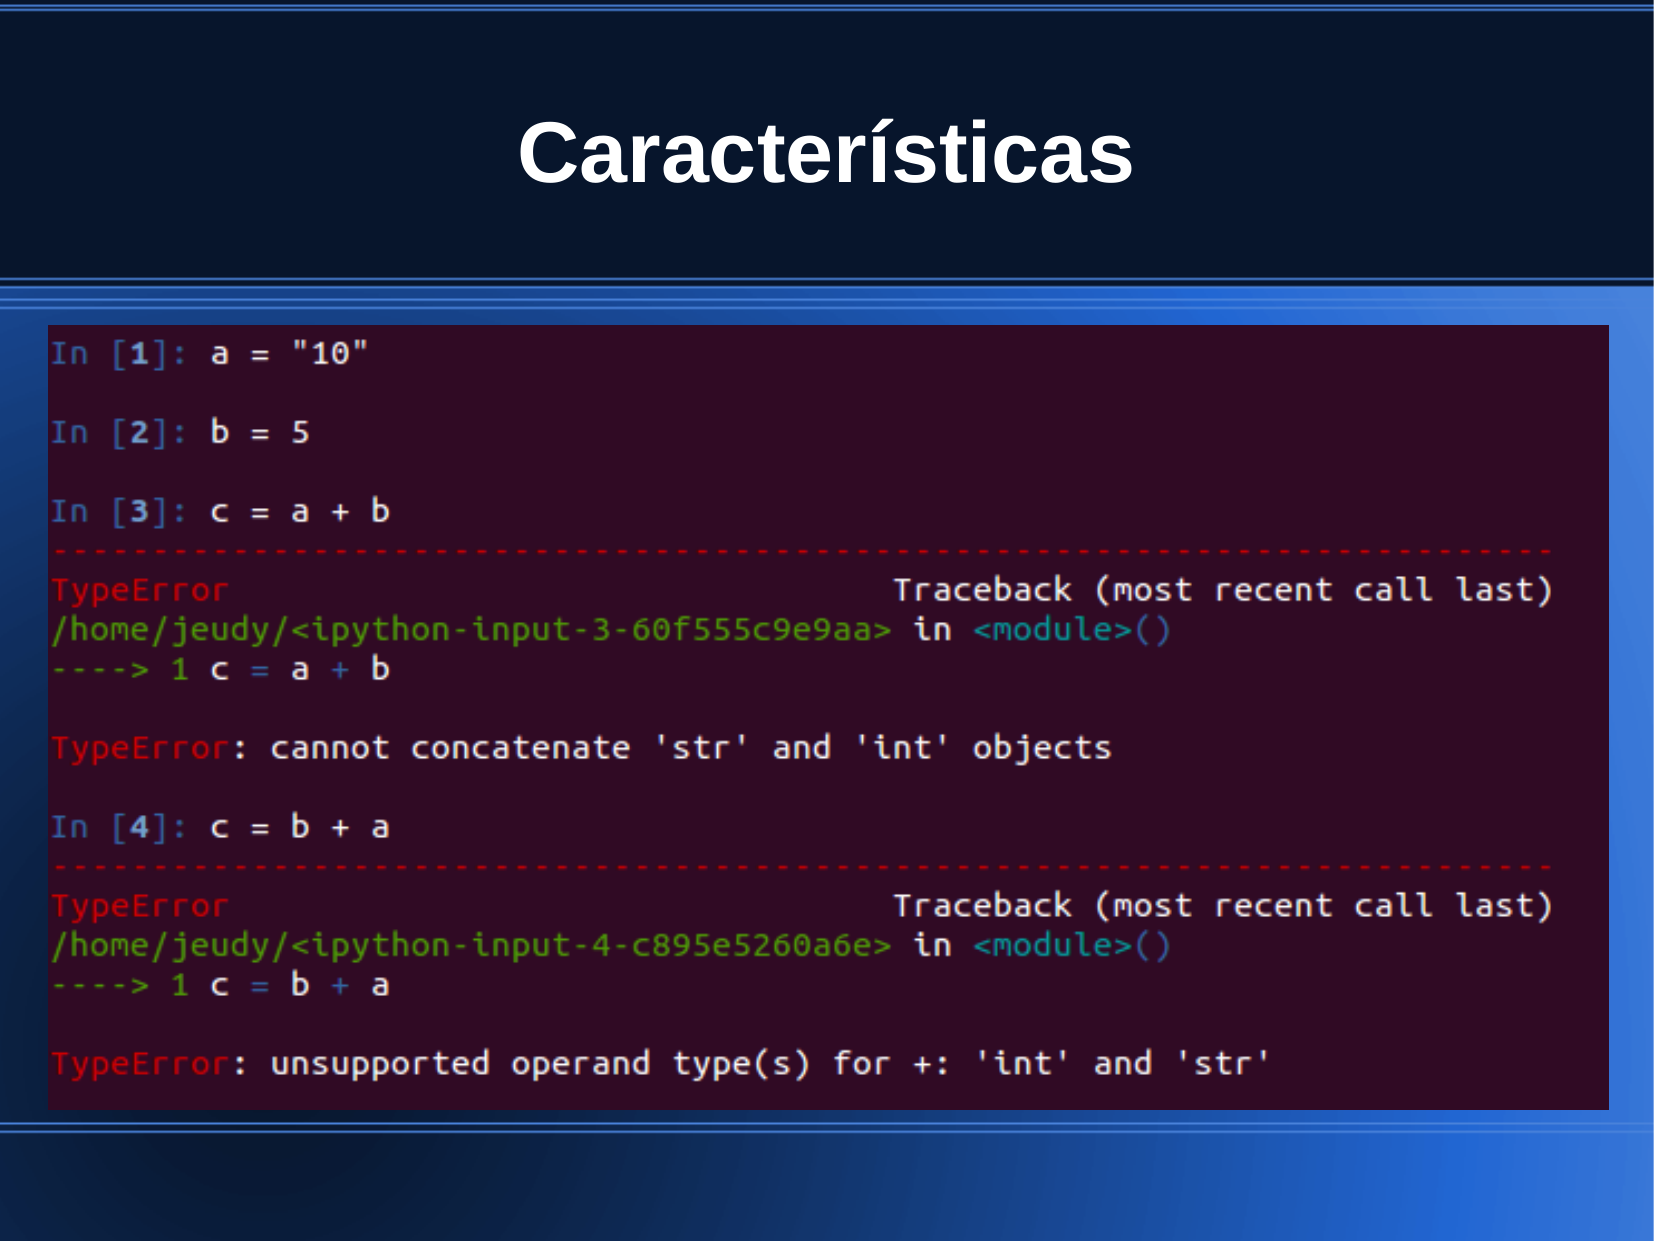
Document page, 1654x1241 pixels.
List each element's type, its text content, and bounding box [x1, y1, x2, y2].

picture [0, 0, 1654, 1241]
title Características [82, 49, 1571, 257]
